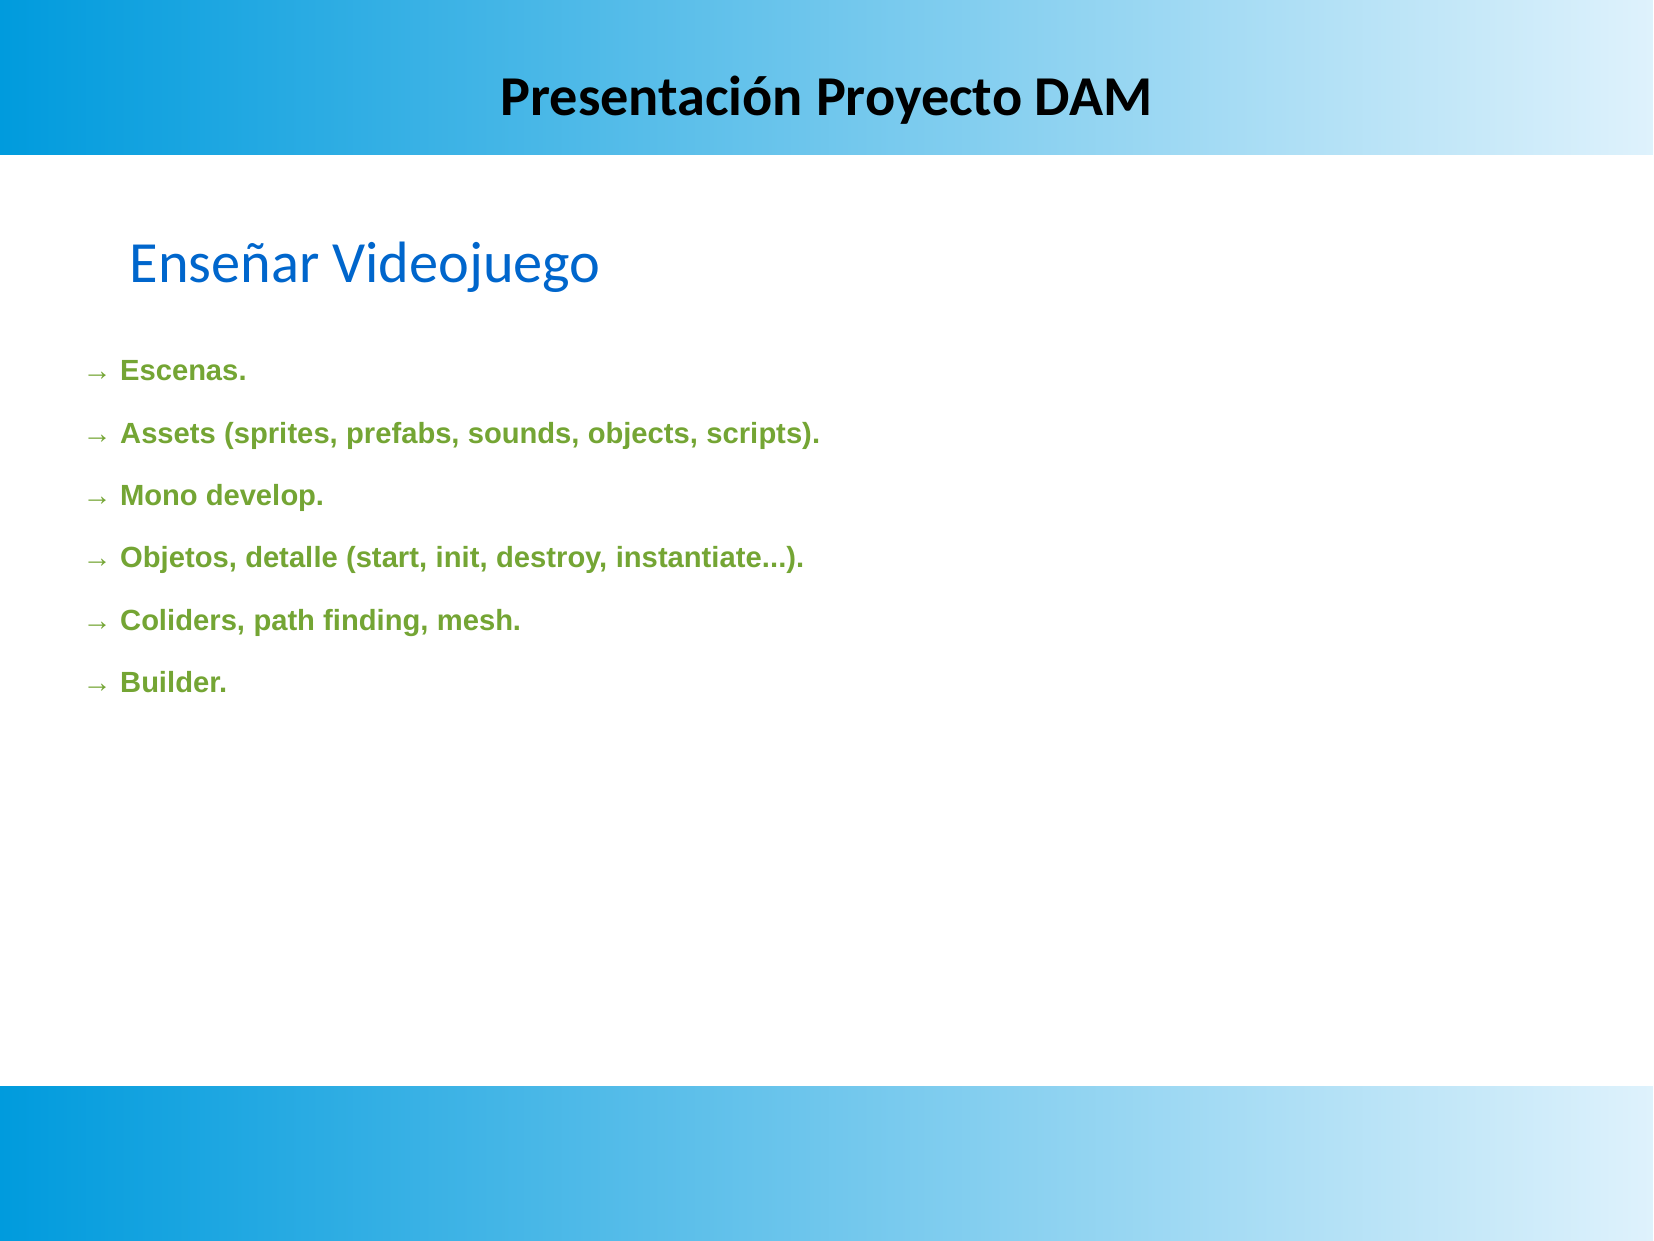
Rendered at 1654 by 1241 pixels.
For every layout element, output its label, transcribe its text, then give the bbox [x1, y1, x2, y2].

list Enseñar Videojuego [59, 238, 875, 309]
list → Escenas. → Assets (sprites, prefabs, sounds, objects, scripts). → Mono develop. → Objetos, detalle (start, init, destroy, instantiate...). → Coliders, path finding, mesh. → Builder. [82, 354, 886, 1063]
title Presentación Proyecto DAM [82, 49, 1571, 155]
